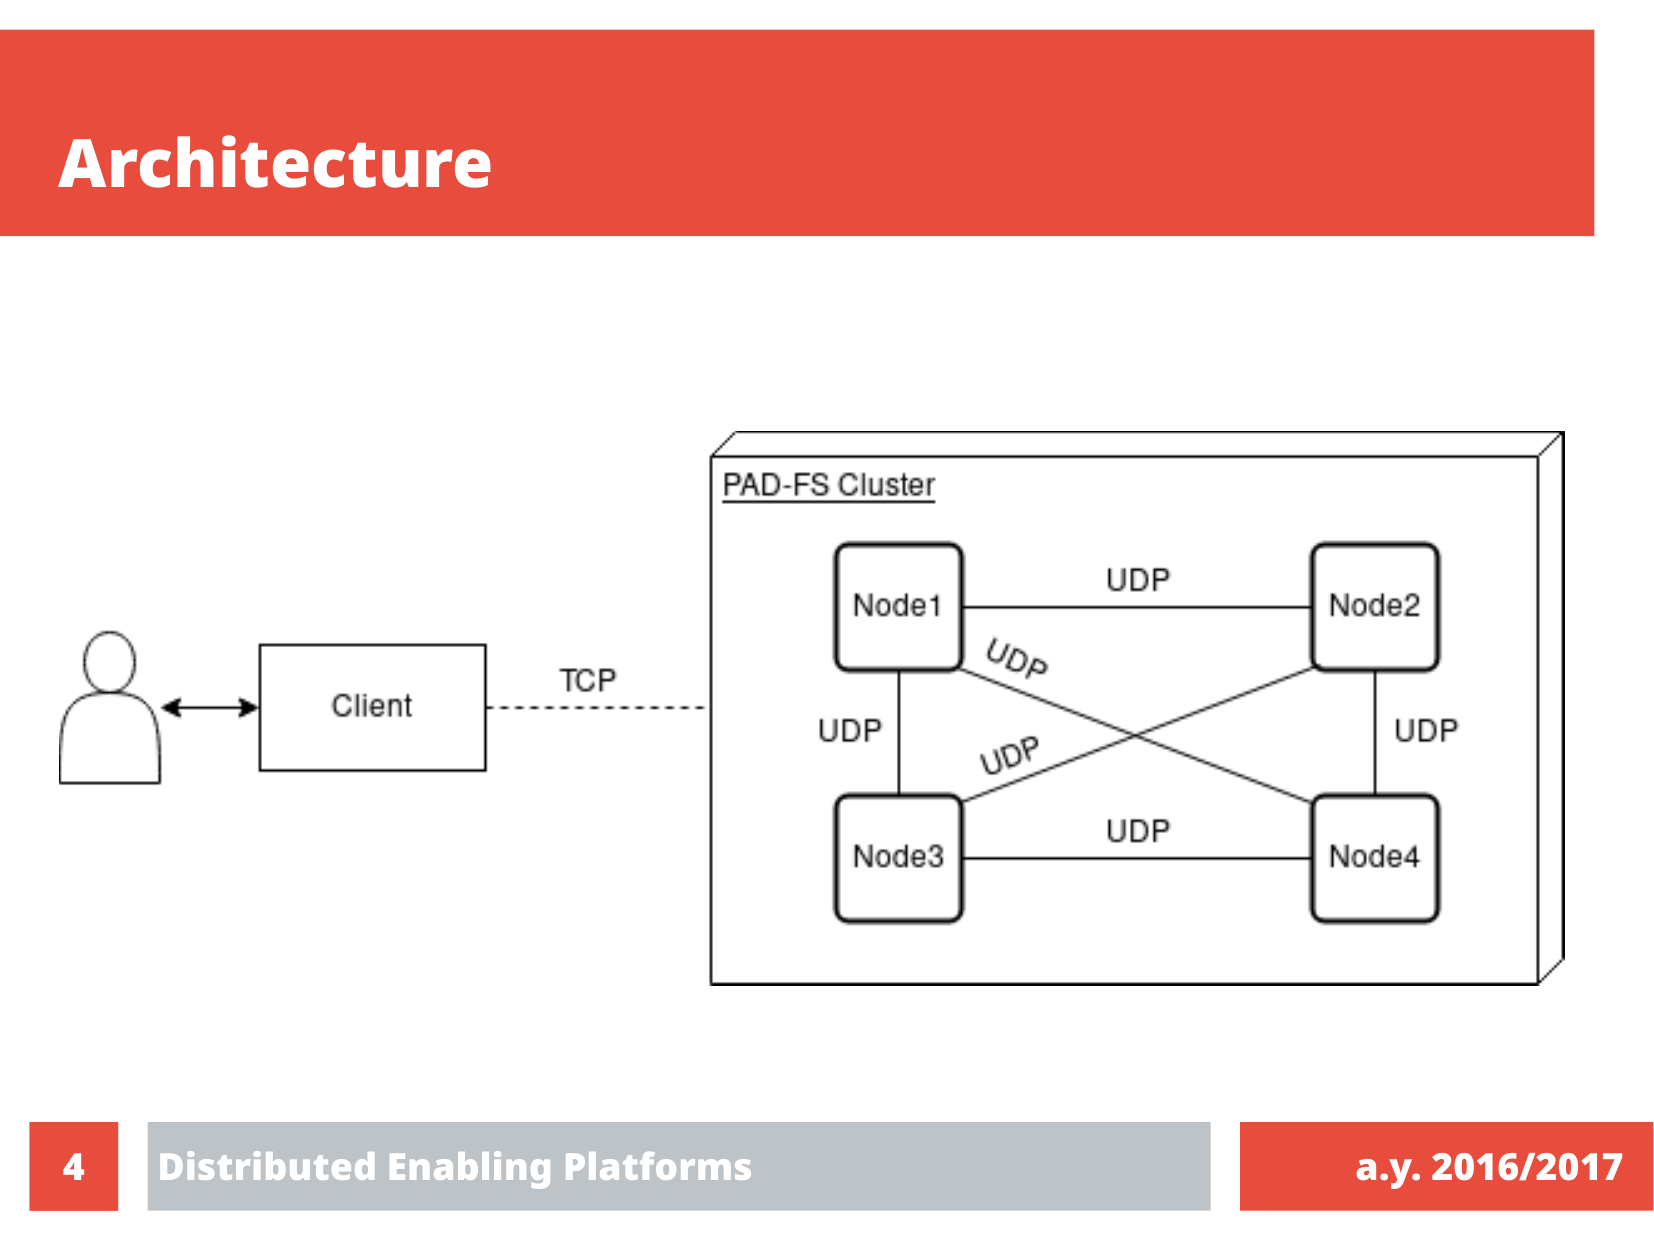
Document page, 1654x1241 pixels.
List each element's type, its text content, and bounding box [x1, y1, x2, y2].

picture [59, 431, 1565, 986]
title Architecture [59, 59, 1595, 207]
